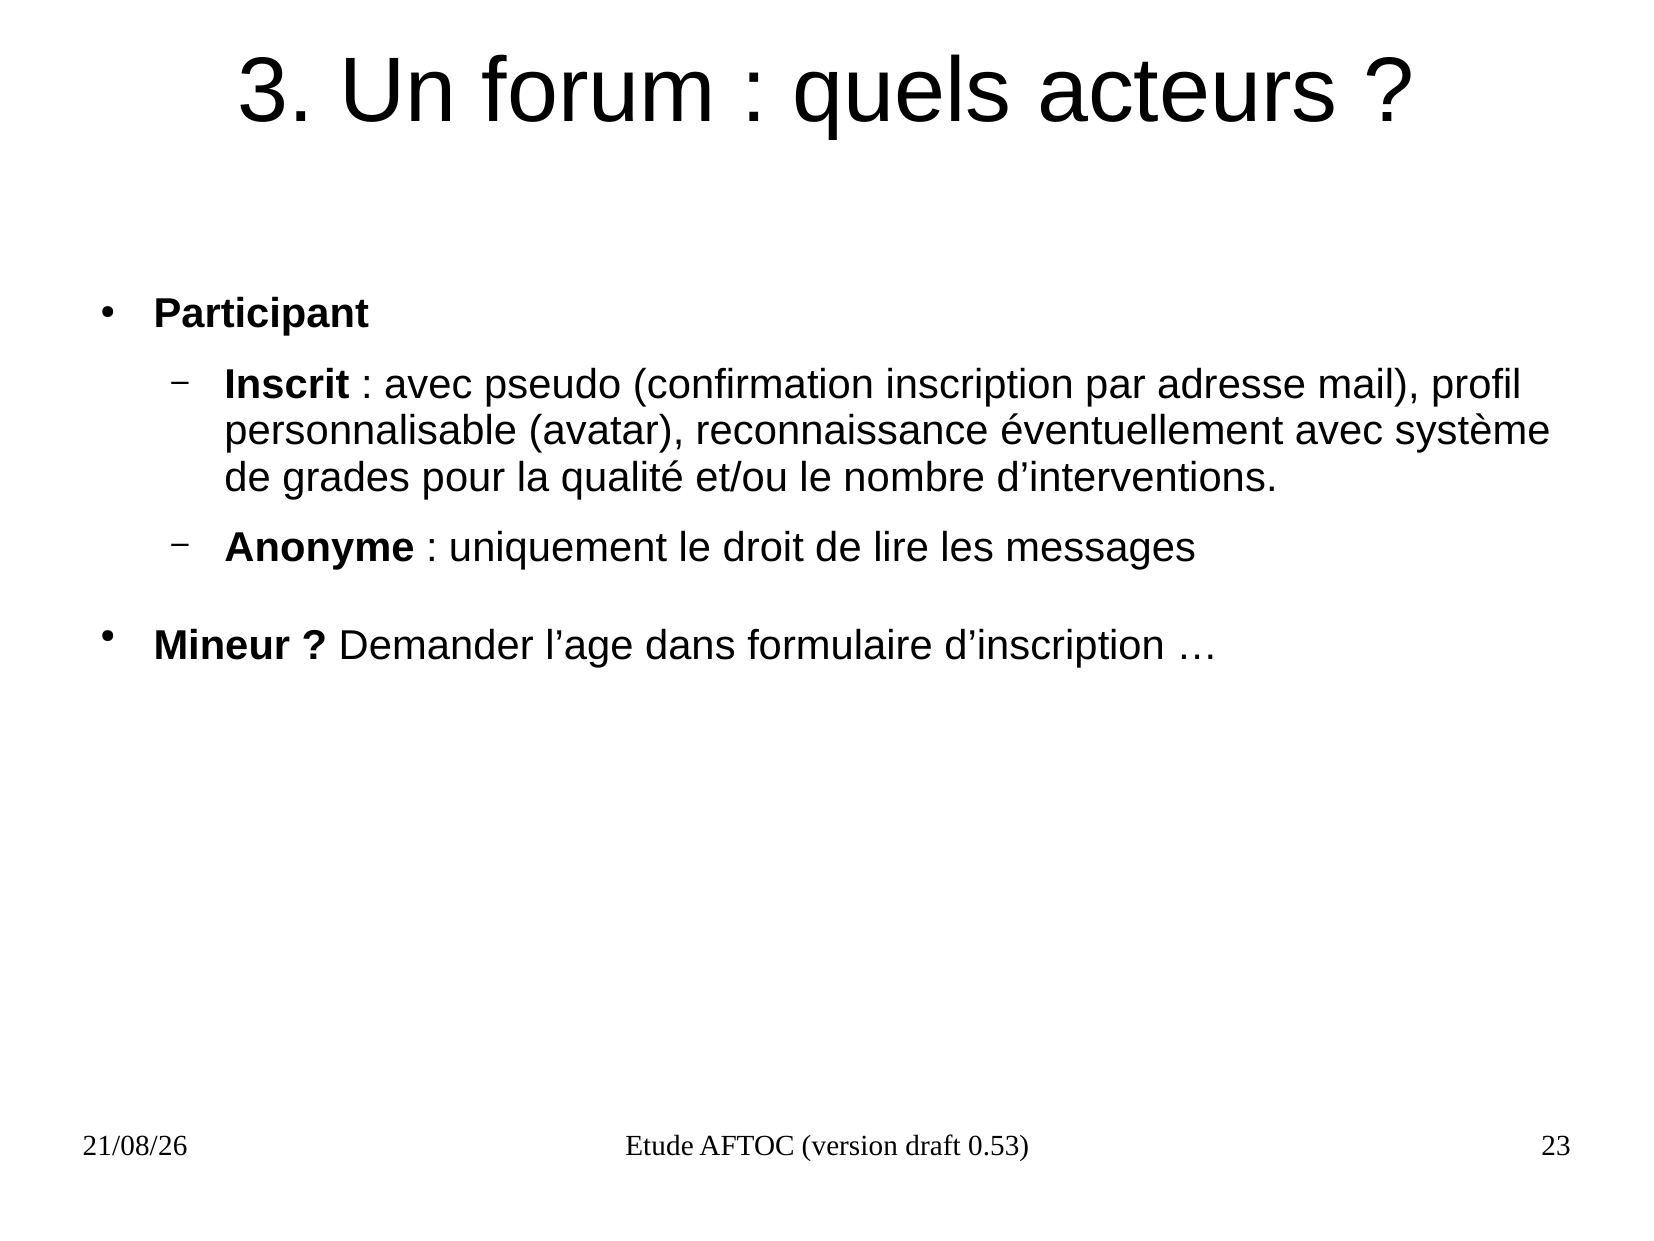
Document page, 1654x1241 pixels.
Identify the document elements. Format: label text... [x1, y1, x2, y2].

title 3. Un forum : quels acteurs ? [82, 38, 1571, 142]
list Participant Inscrit : avec pseudo (confirmation inscription par adresse mail), profil personnalisable (avatar), reconnaissance éventuellement avec système de grades pour la qualité et/ou le nombre d’interventions. Anonyme : uniquement le droit de lire les messages Mineur ? Demander l’age dans formulaire d’inscription … [82, 290, 1571, 1010]
